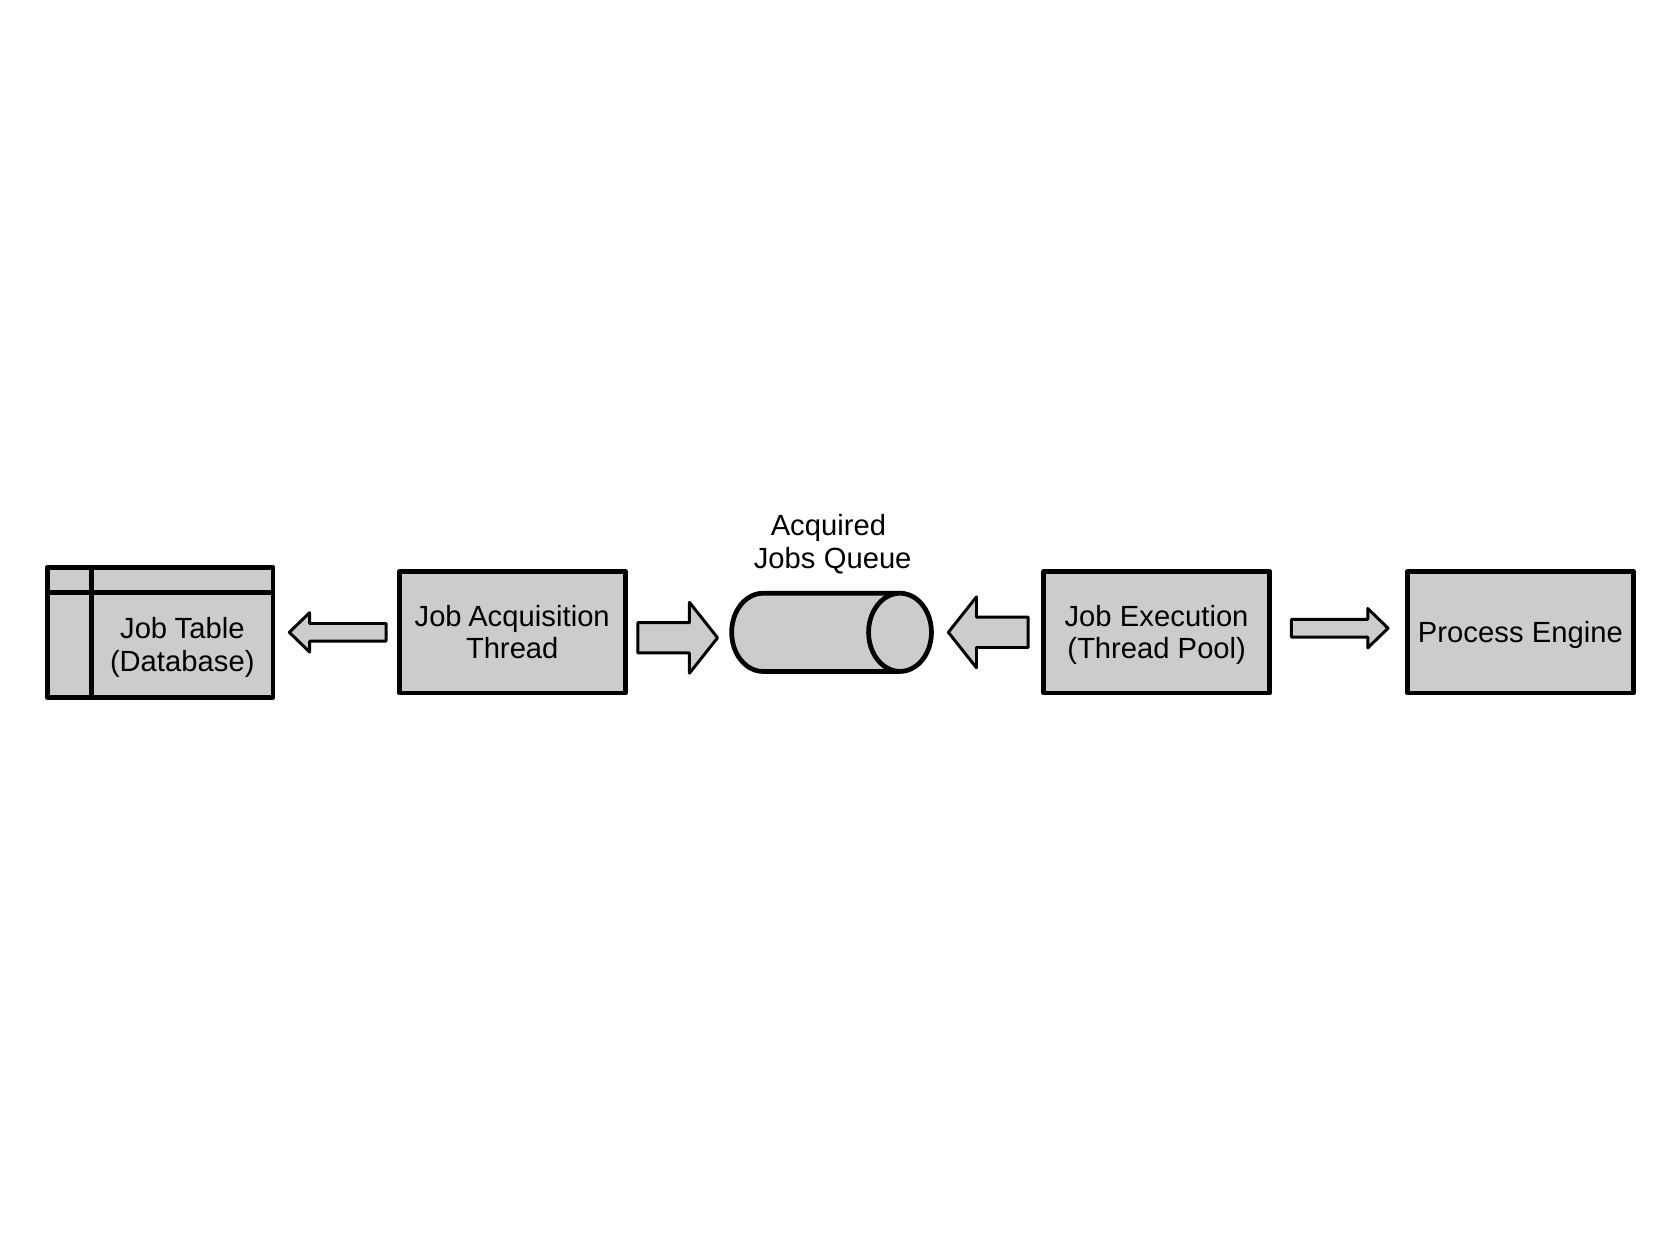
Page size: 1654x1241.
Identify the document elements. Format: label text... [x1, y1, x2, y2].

text_box [948, 596, 1029, 668]
text_box [1291, 608, 1389, 648]
text_box Job Acquisition Thread [399, 571, 626, 694]
text_box [637, 602, 718, 674]
text_box Acquired Jobs Queue [631, 501, 1034, 583]
text_box Process Engine [1407, 571, 1634, 694]
text_box [289, 612, 387, 653]
text_box [731, 593, 932, 672]
text_box Job Execution (Thread Pool) [1043, 571, 1270, 694]
text_box Job Table (Database) [47, 567, 274, 698]
